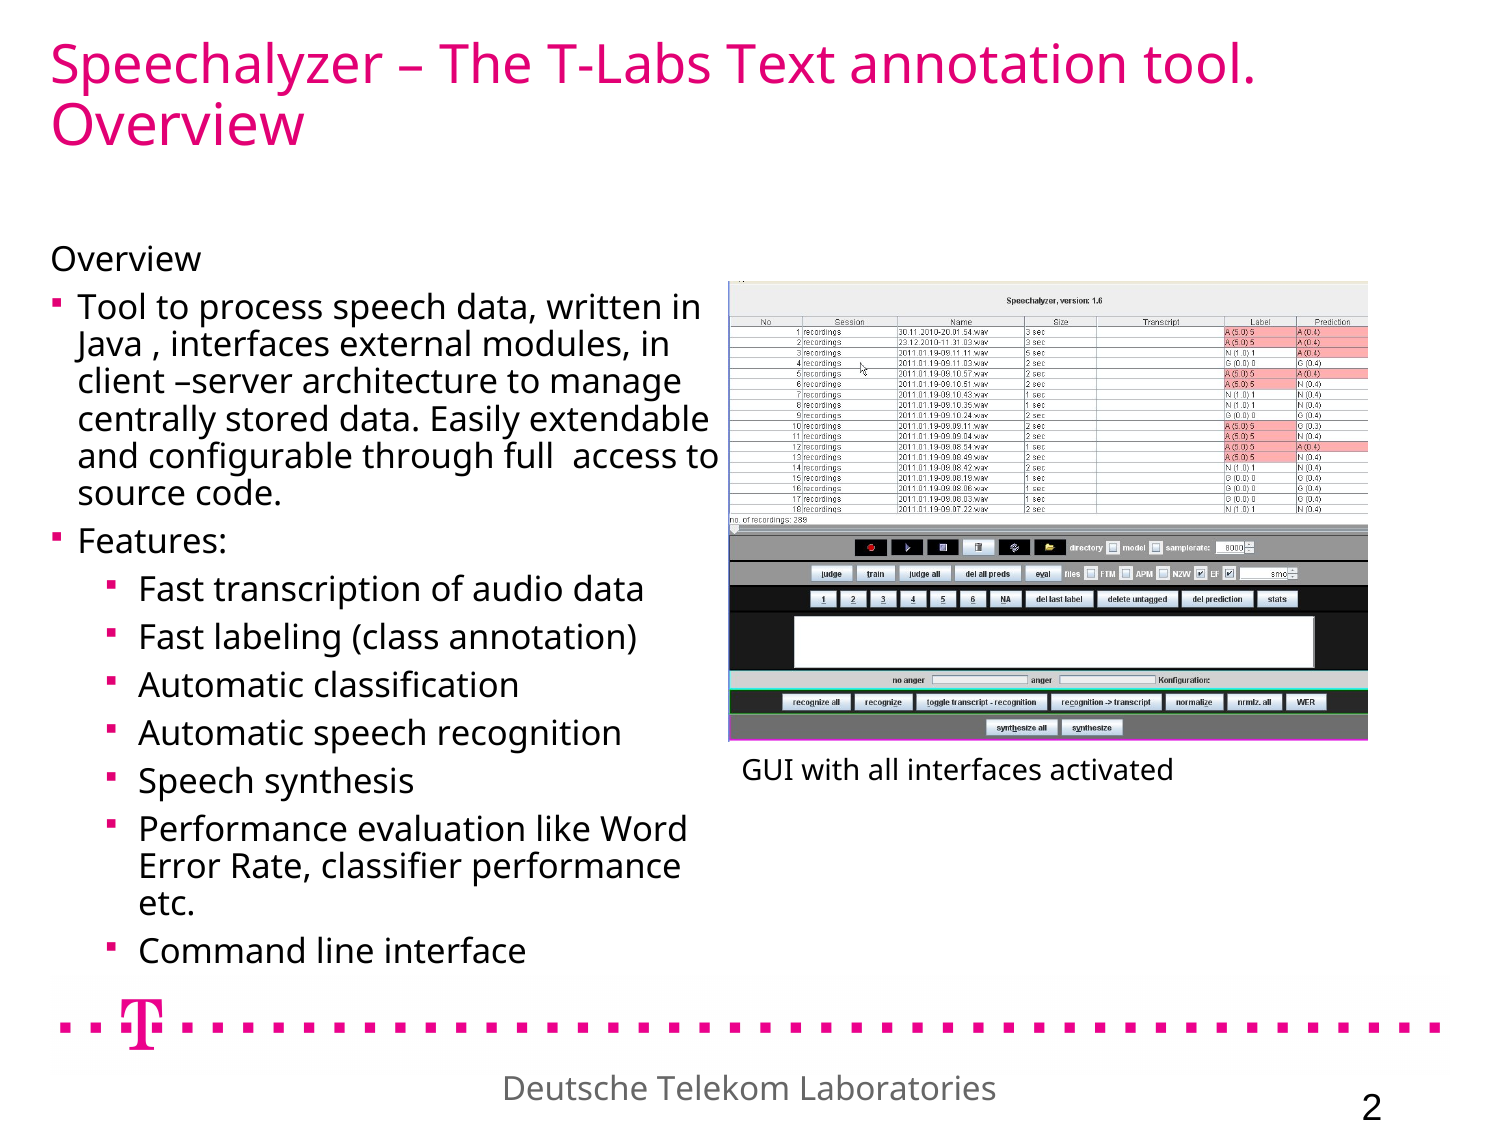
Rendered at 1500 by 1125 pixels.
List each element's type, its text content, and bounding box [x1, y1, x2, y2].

text_box Overview Tool to process speech data, written in Java , interfaces external modules, in client –server architecture to manage centrally stored data. Easily extendable and configurable through full access to source code. Features: Fast transcription of audio data Fast labeling (class annotation) Automatic classification Automatic speech recognition Speech synthesis Performance evaluation like Word Error Rate, classifier performance etc. Command line interface [50, 241, 732, 976]
text_box GUI with all interfaces activated [741, 755, 1248, 787]
picture [728, 281, 1368, 742]
title Speechalyzer – The T-Labs Text annotation tool. Overview [50, 36, 1450, 228]
picture [50, 975, 1450, 1075]
